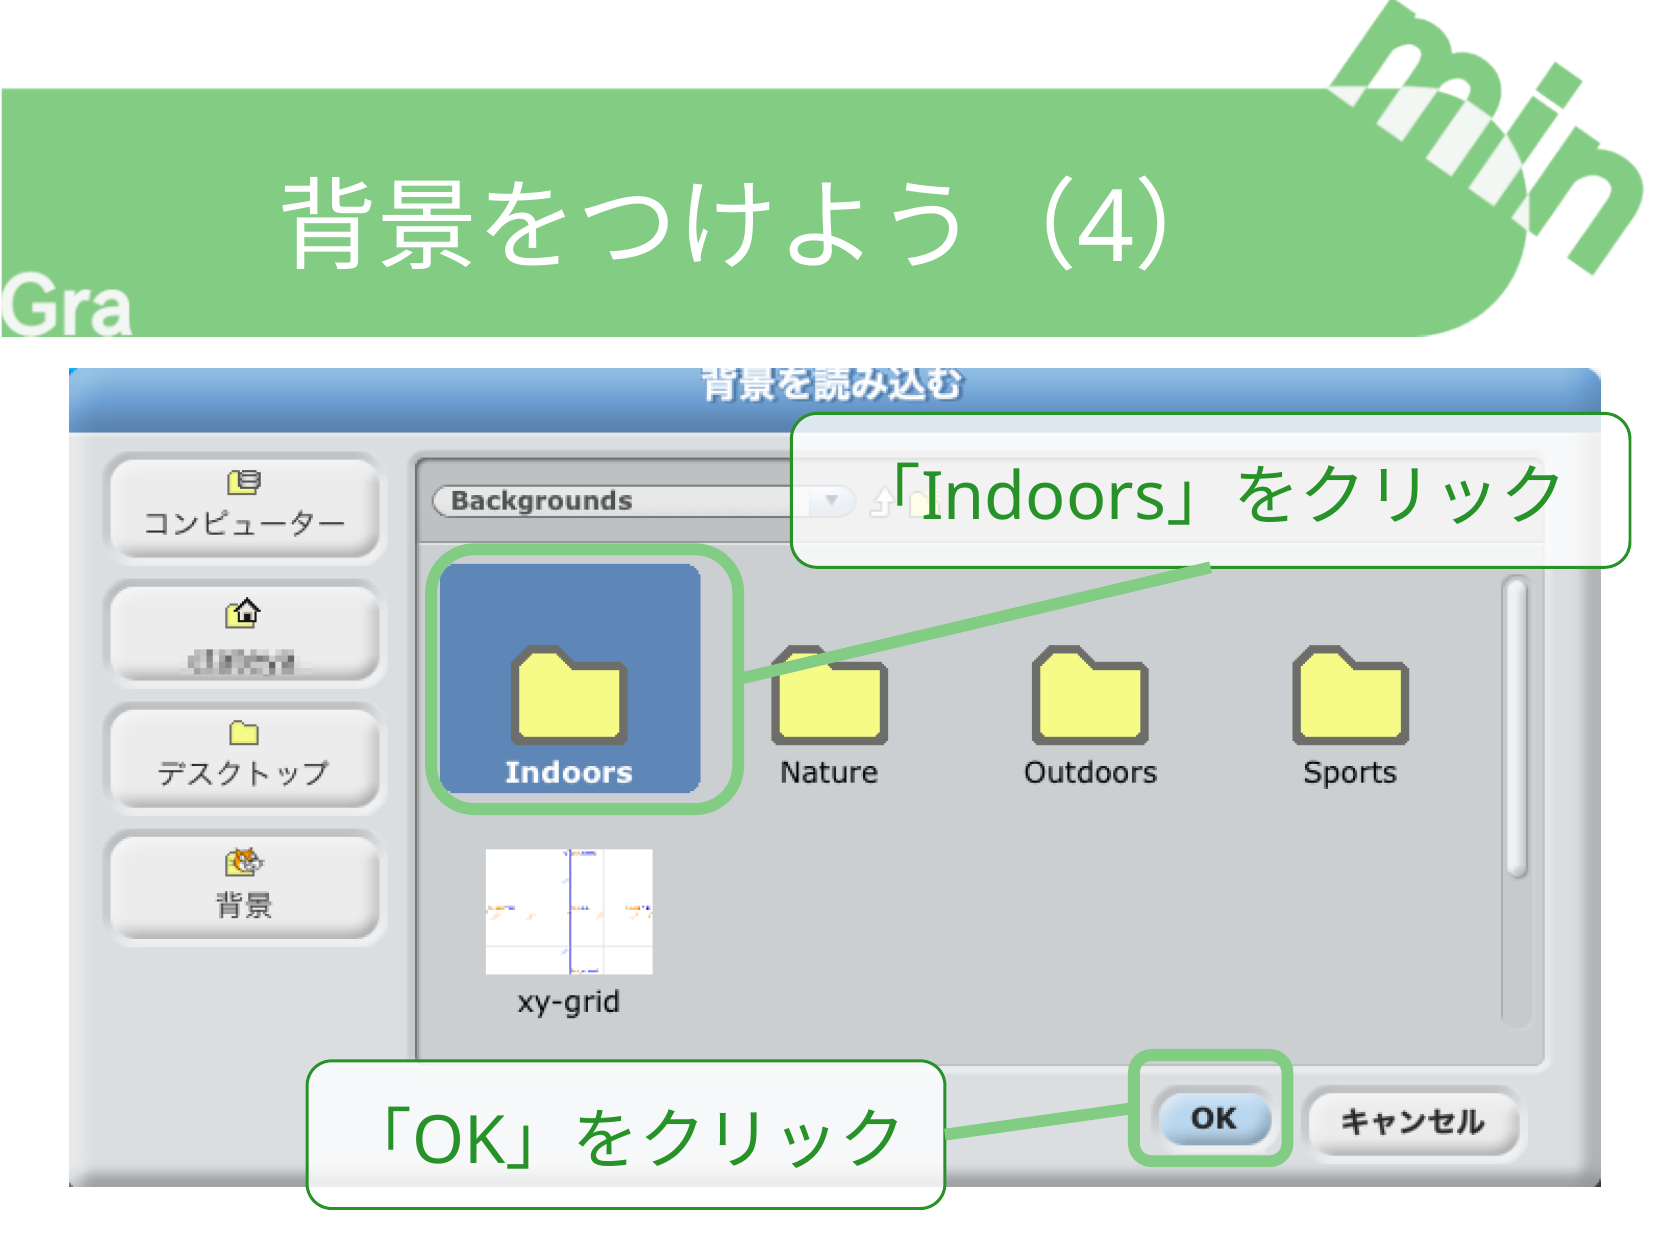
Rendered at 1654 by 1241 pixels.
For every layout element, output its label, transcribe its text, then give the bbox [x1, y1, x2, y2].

picture [69, 368, 1601, 1188]
picture [1140, 1061, 1281, 1155]
picture [1, 0, 1654, 337]
picture [438, 556, 732, 803]
title 背景をつけよう（4） [11, 134, 1501, 303]
text_box 「Indoors」をクリック [791, 413, 1630, 568]
text_box 「OK」をクリック [307, 1060, 945, 1209]
